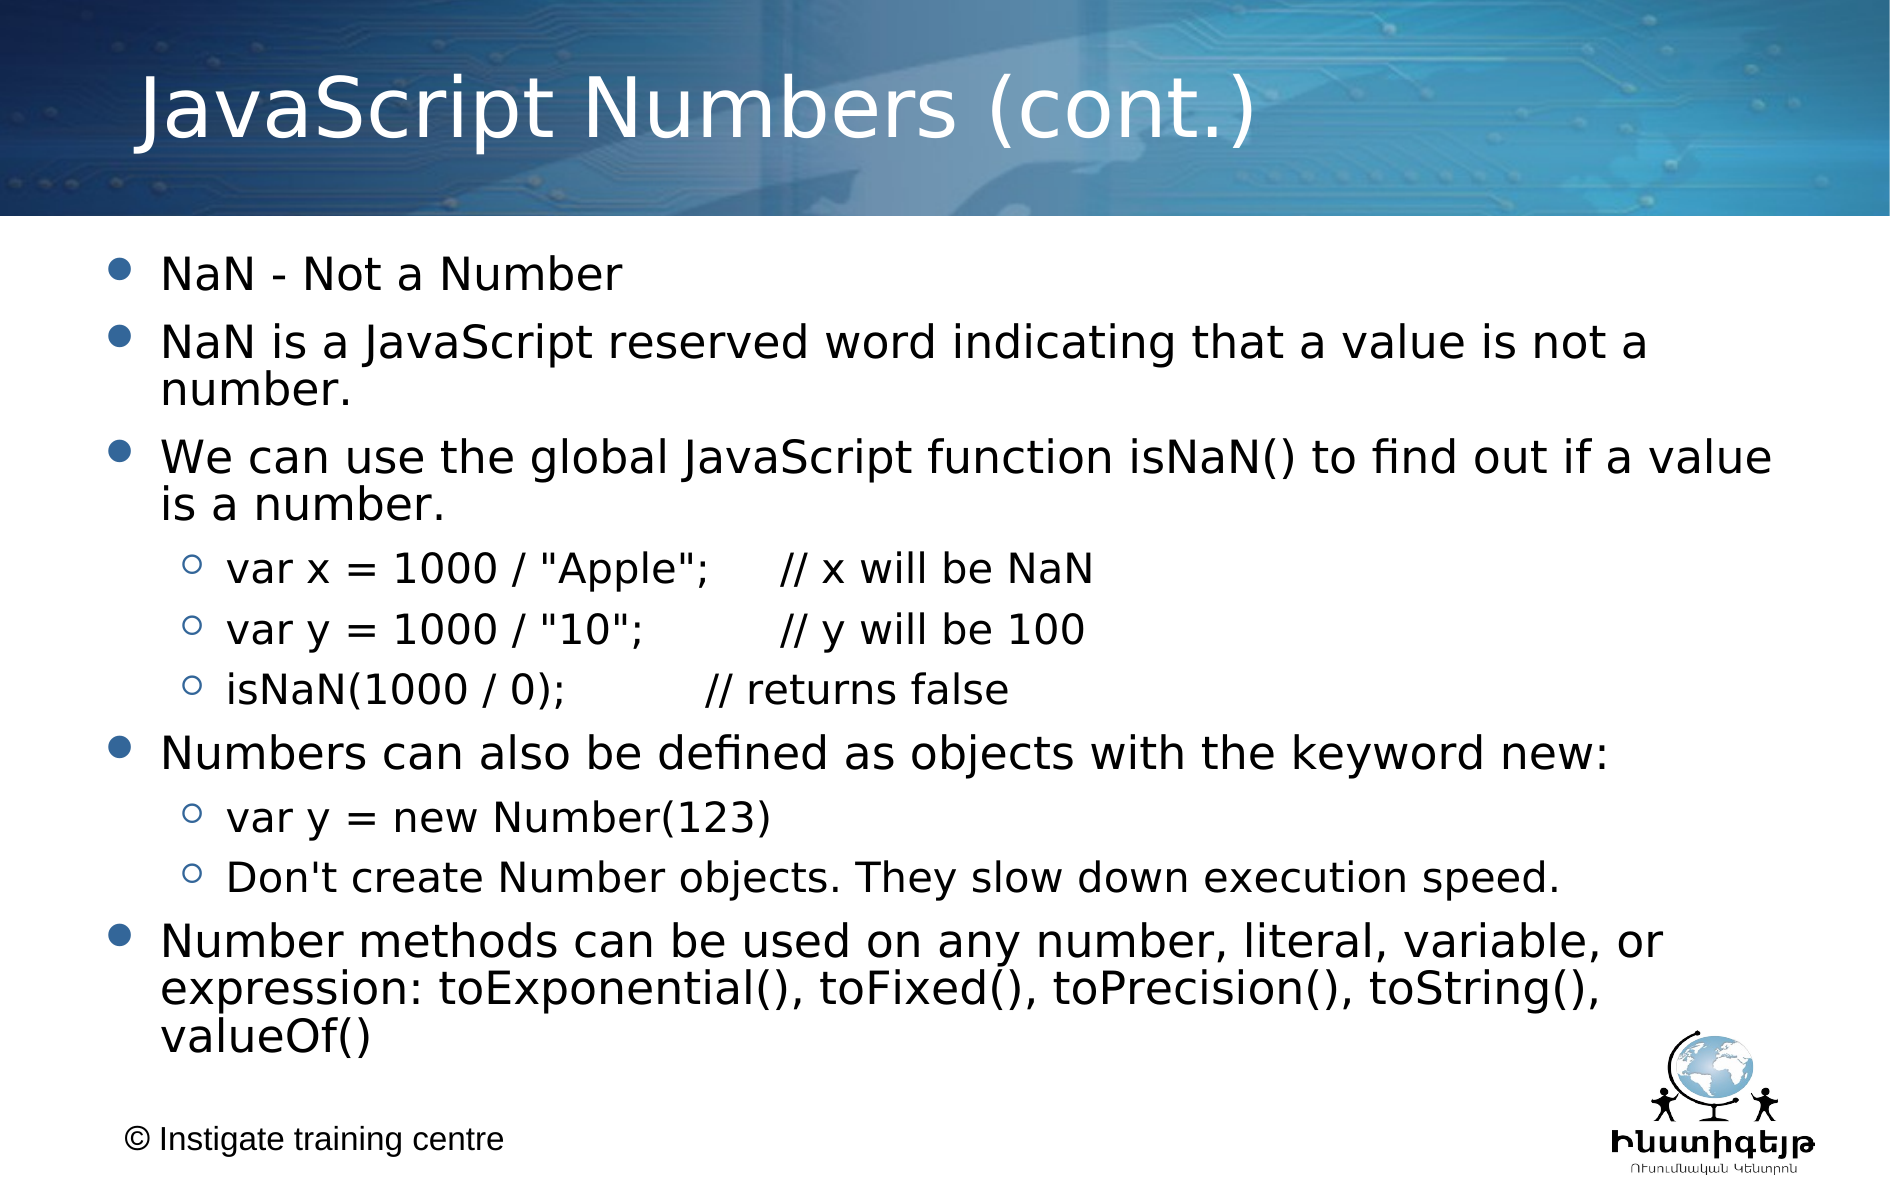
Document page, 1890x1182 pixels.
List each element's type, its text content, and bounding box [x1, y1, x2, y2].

picture [0, 0, 1890, 216]
picture [1612, 1030, 1815, 1175]
text_box JavaScript Numbers (cont.) [138, 82, 1801, 87]
list NaN - Not a Number NaN is a JavaScript reserved word indicating that a value is not a number. We can use the global JavaScript function isNaN() to find out if a value is a number. var x = 1000 / "Apple"; // x will be NaN var y = 1000 / "10"; // y will be 100 isNaN(1000 / 0); // returns false Numbers can also be defined as objects with the keyword new: var y = new Number(123) Don't create Number objects. They slow down execution speed. Number methods can be used on any number, literal, variable, or expression: toExponential(), toFixed(), toPrecision(), toString(), valueOf() [105, 252, 1795, 280]
